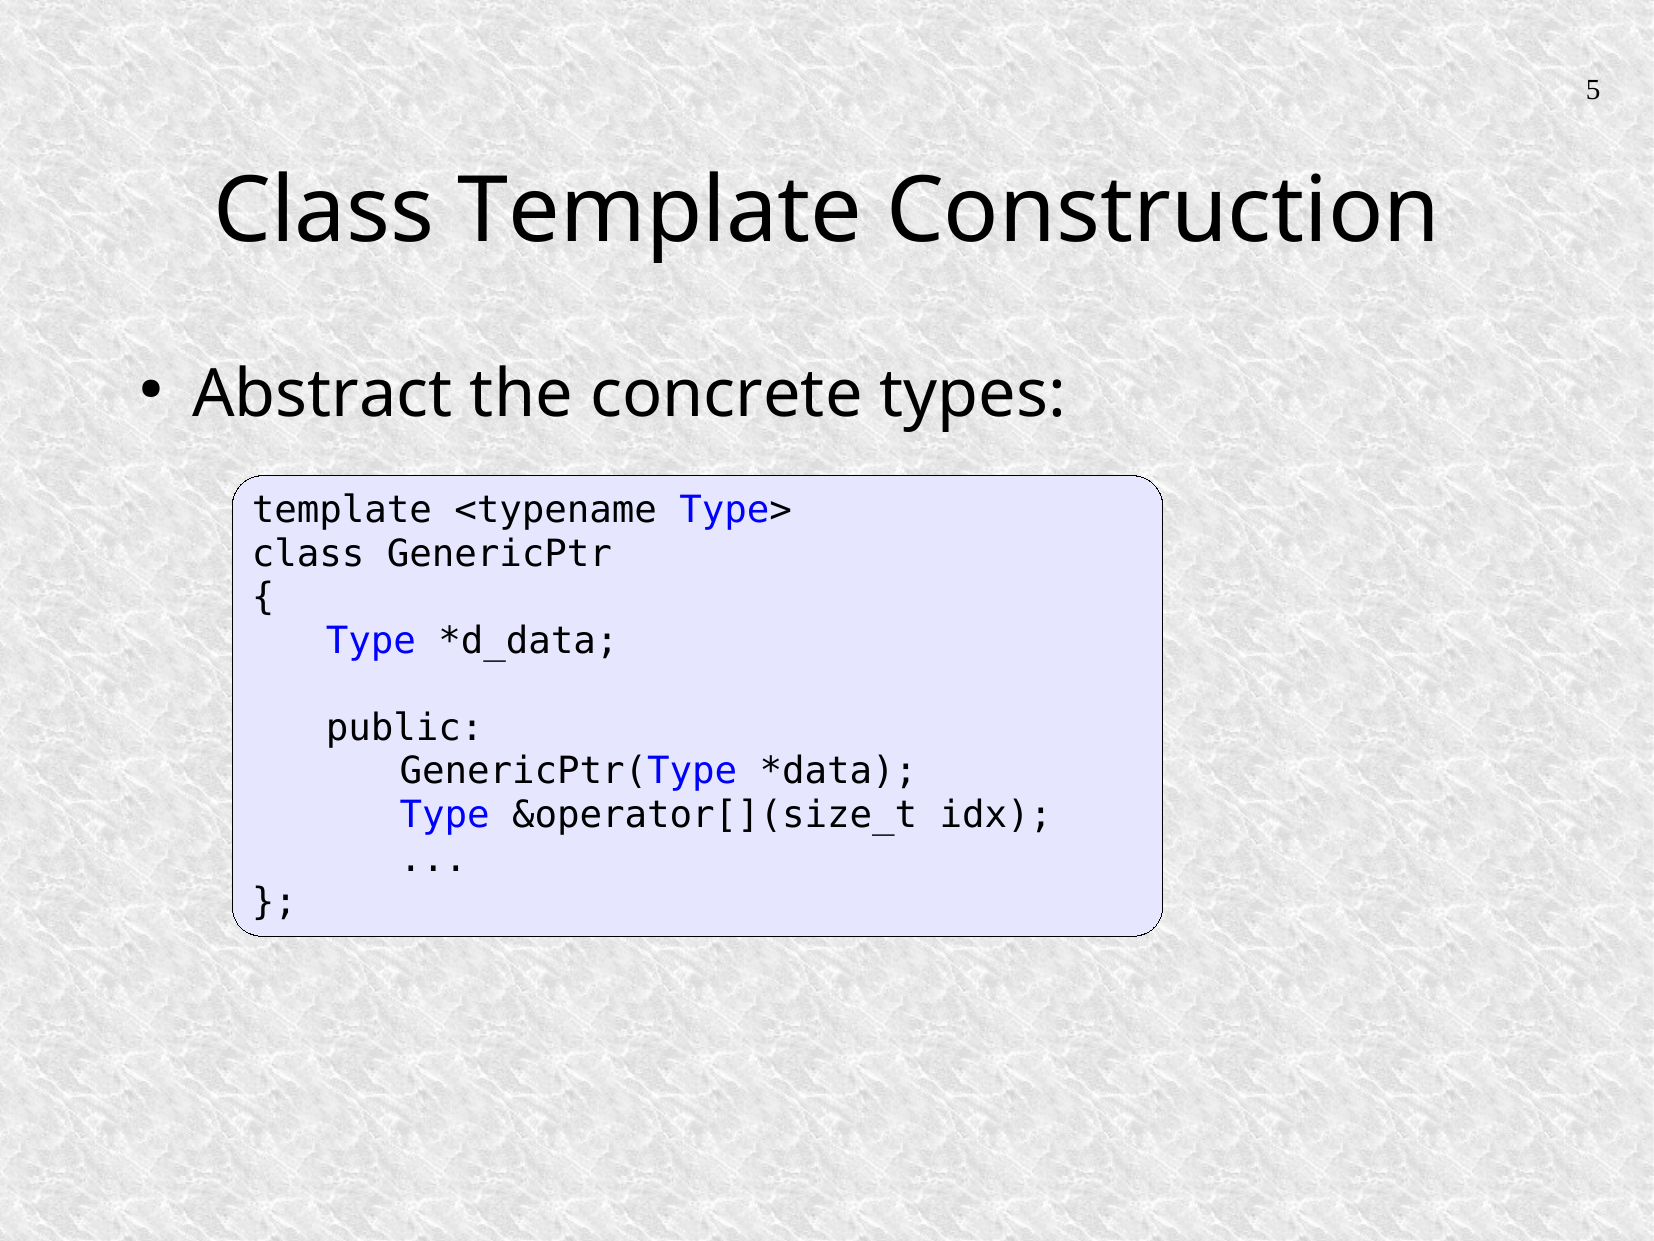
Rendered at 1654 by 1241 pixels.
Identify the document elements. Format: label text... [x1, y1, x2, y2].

title Class Template Construction [121, 102, 1534, 311]
text_box [232, 475, 1163, 937]
text_box template <typename Type> class GenericPtr { Type *d_data; public: GenericPtr(Type *data); Type &operator[](size_t idx); ... }; [251, 488, 1134, 924]
list Abstract the concrete types: [121, 344, 1534, 1127]
picture [0, 0, 1654, 1241]
